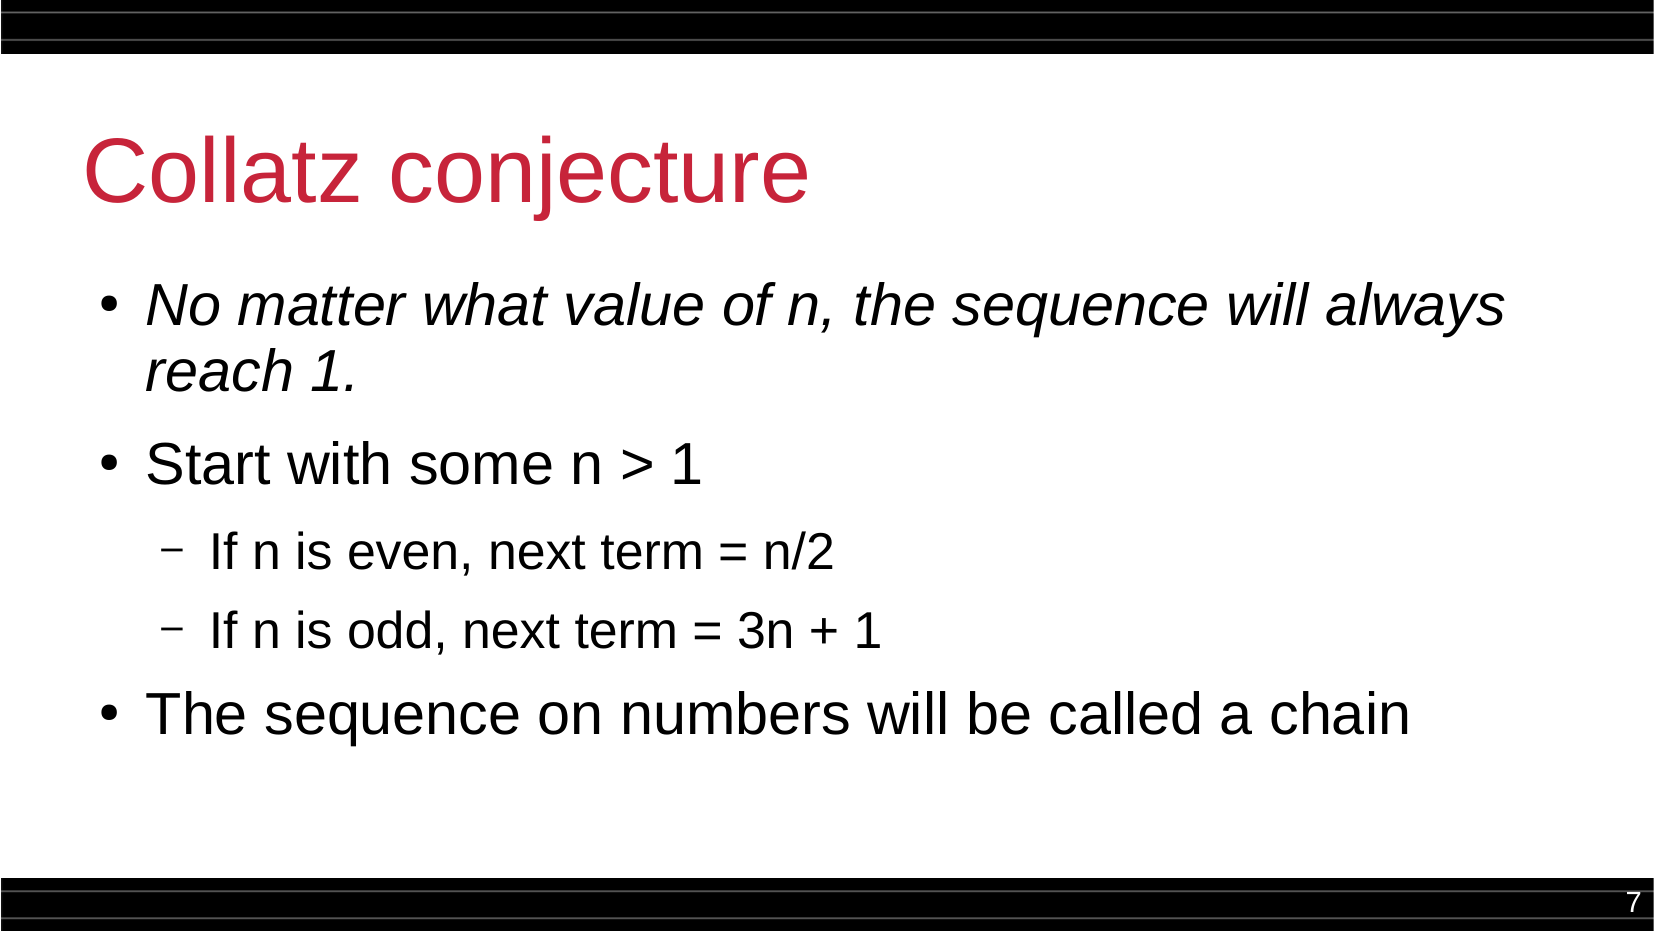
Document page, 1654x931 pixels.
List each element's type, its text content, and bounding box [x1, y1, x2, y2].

picture [1, 0, 1654, 54]
title Collatz conjecture [82, 92, 1571, 249]
picture [1, 878, 1654, 931]
list No matter what value of n, the sequence will always reach 1. Start with some n > 1 If n is even, next term = n/2 If n is odd, next term = 3n + 1 The sequence on numbers will be called a chain [82, 271, 1571, 758]
